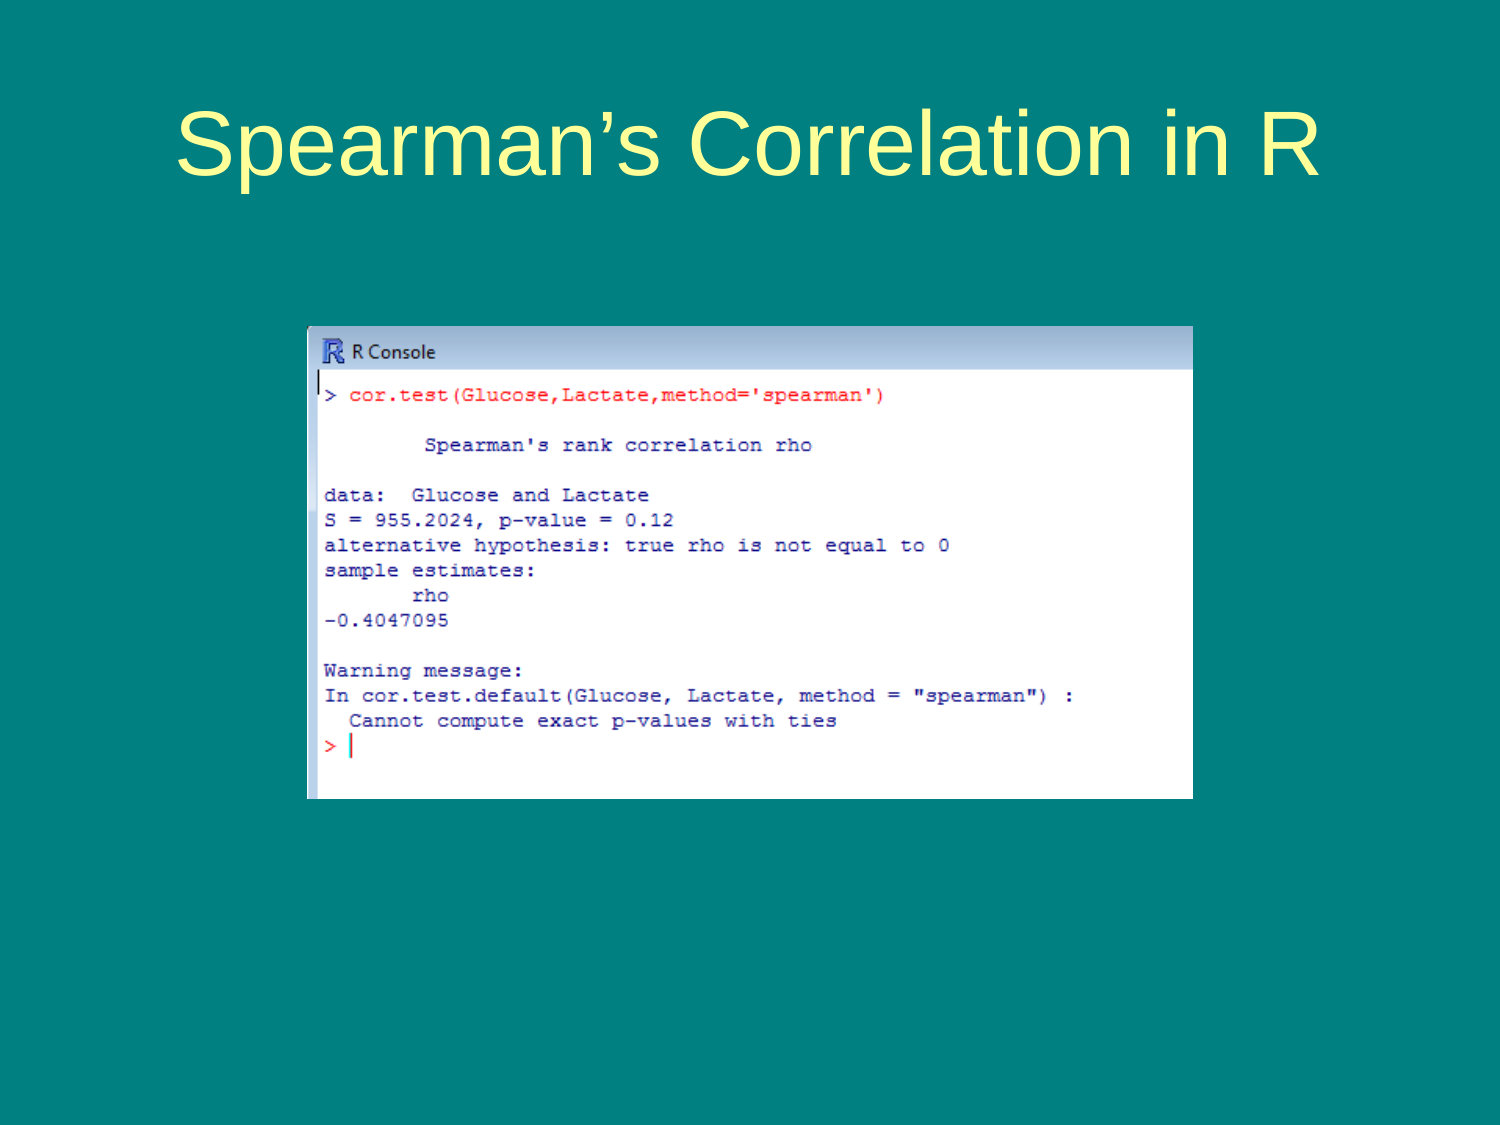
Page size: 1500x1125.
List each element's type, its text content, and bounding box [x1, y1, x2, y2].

title Spearman’s Correlation in R [75, 45, 1425, 233]
picture [307, 326, 1193, 799]
